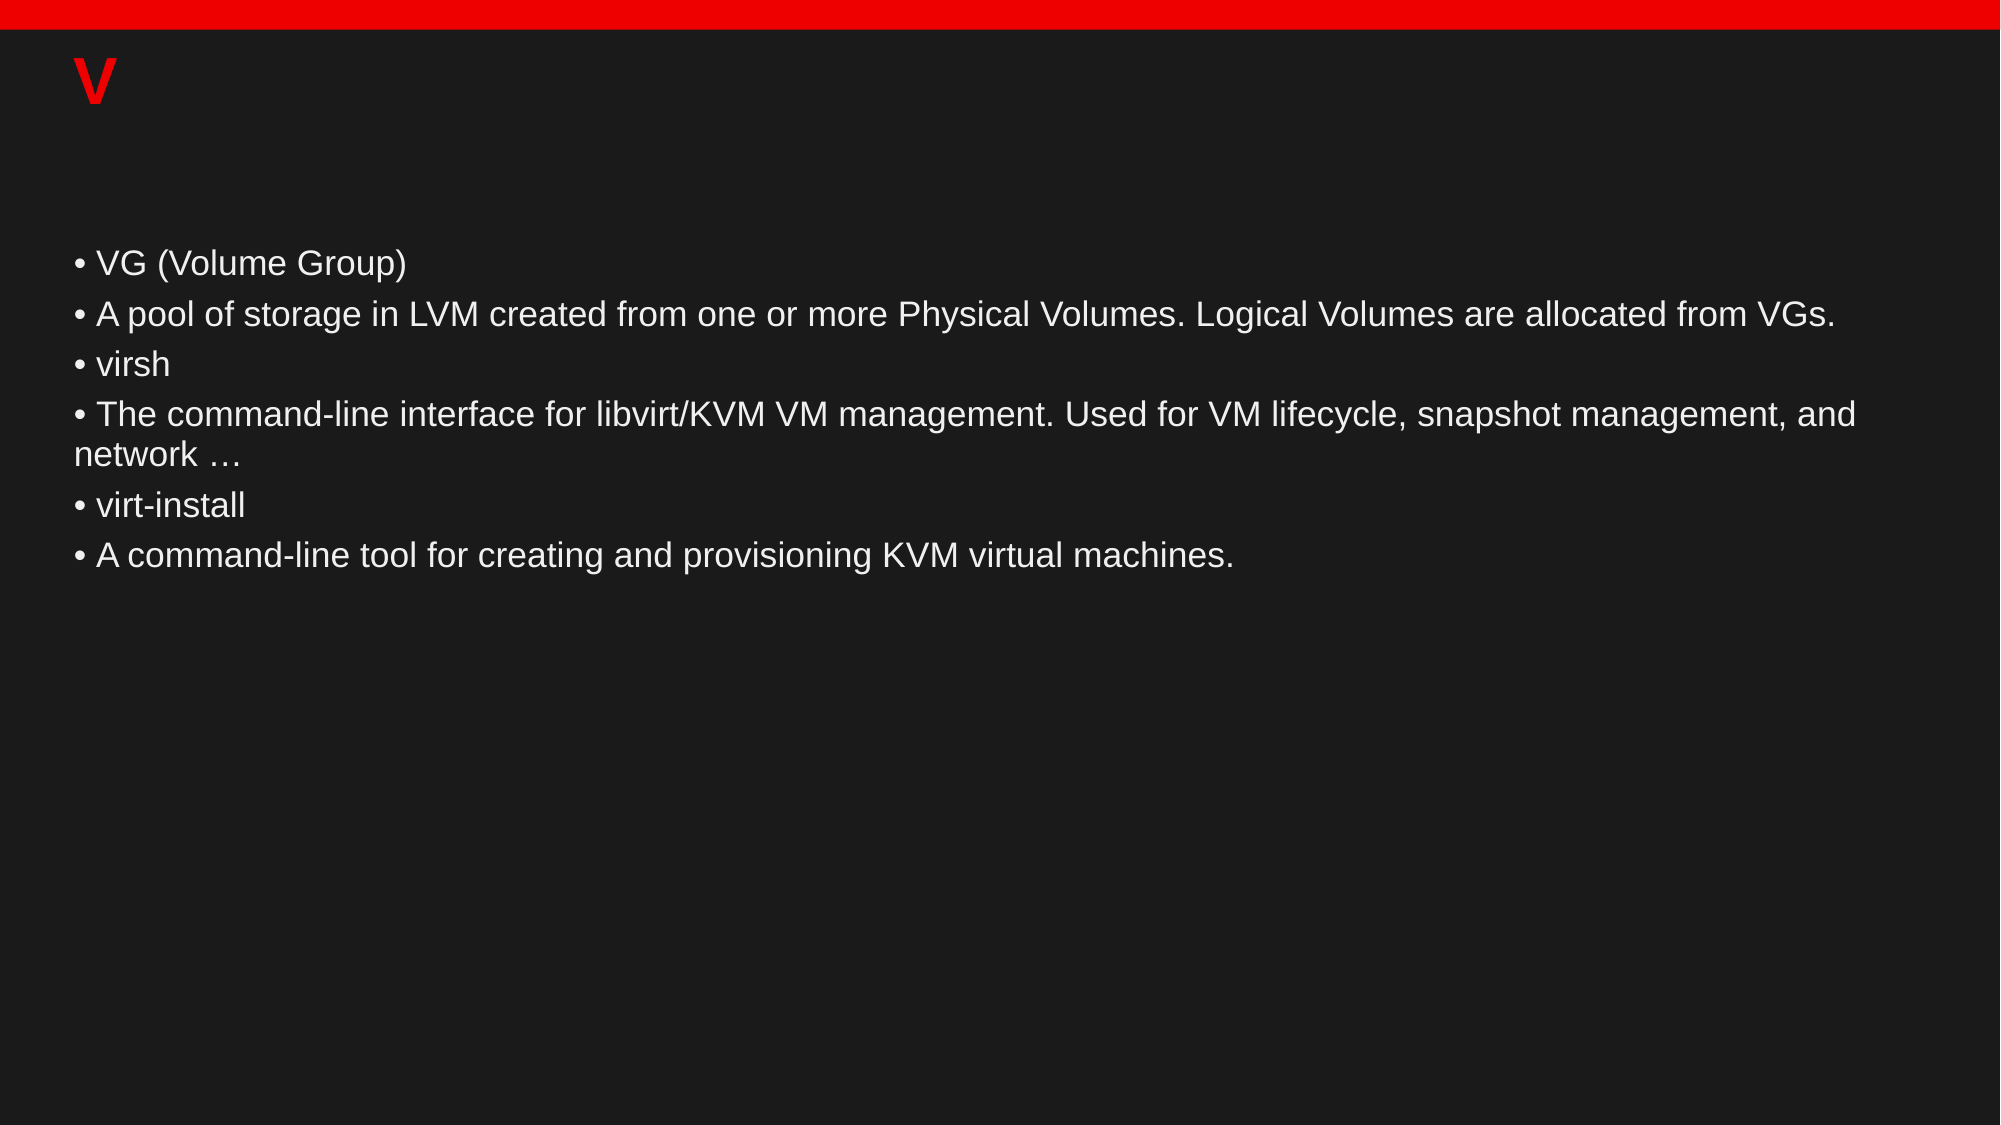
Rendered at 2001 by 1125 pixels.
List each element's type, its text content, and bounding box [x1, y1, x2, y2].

text_box • VG (Volume Group) • A pool of storage in LVM created from one or more Physical Volumes. Logical Volumes are allocated from VGs. • virsh • The command-line interface for libvirt/KVM VM management. Used for VM lifecycle, snapshot management, and network … • virt-install • A command-line tool for creating and provisioning KVM virtual machines. [59, 236, 1942, 1037]
text_box [0, 0, 2001, 30]
text_box V [59, 36, 1942, 208]
